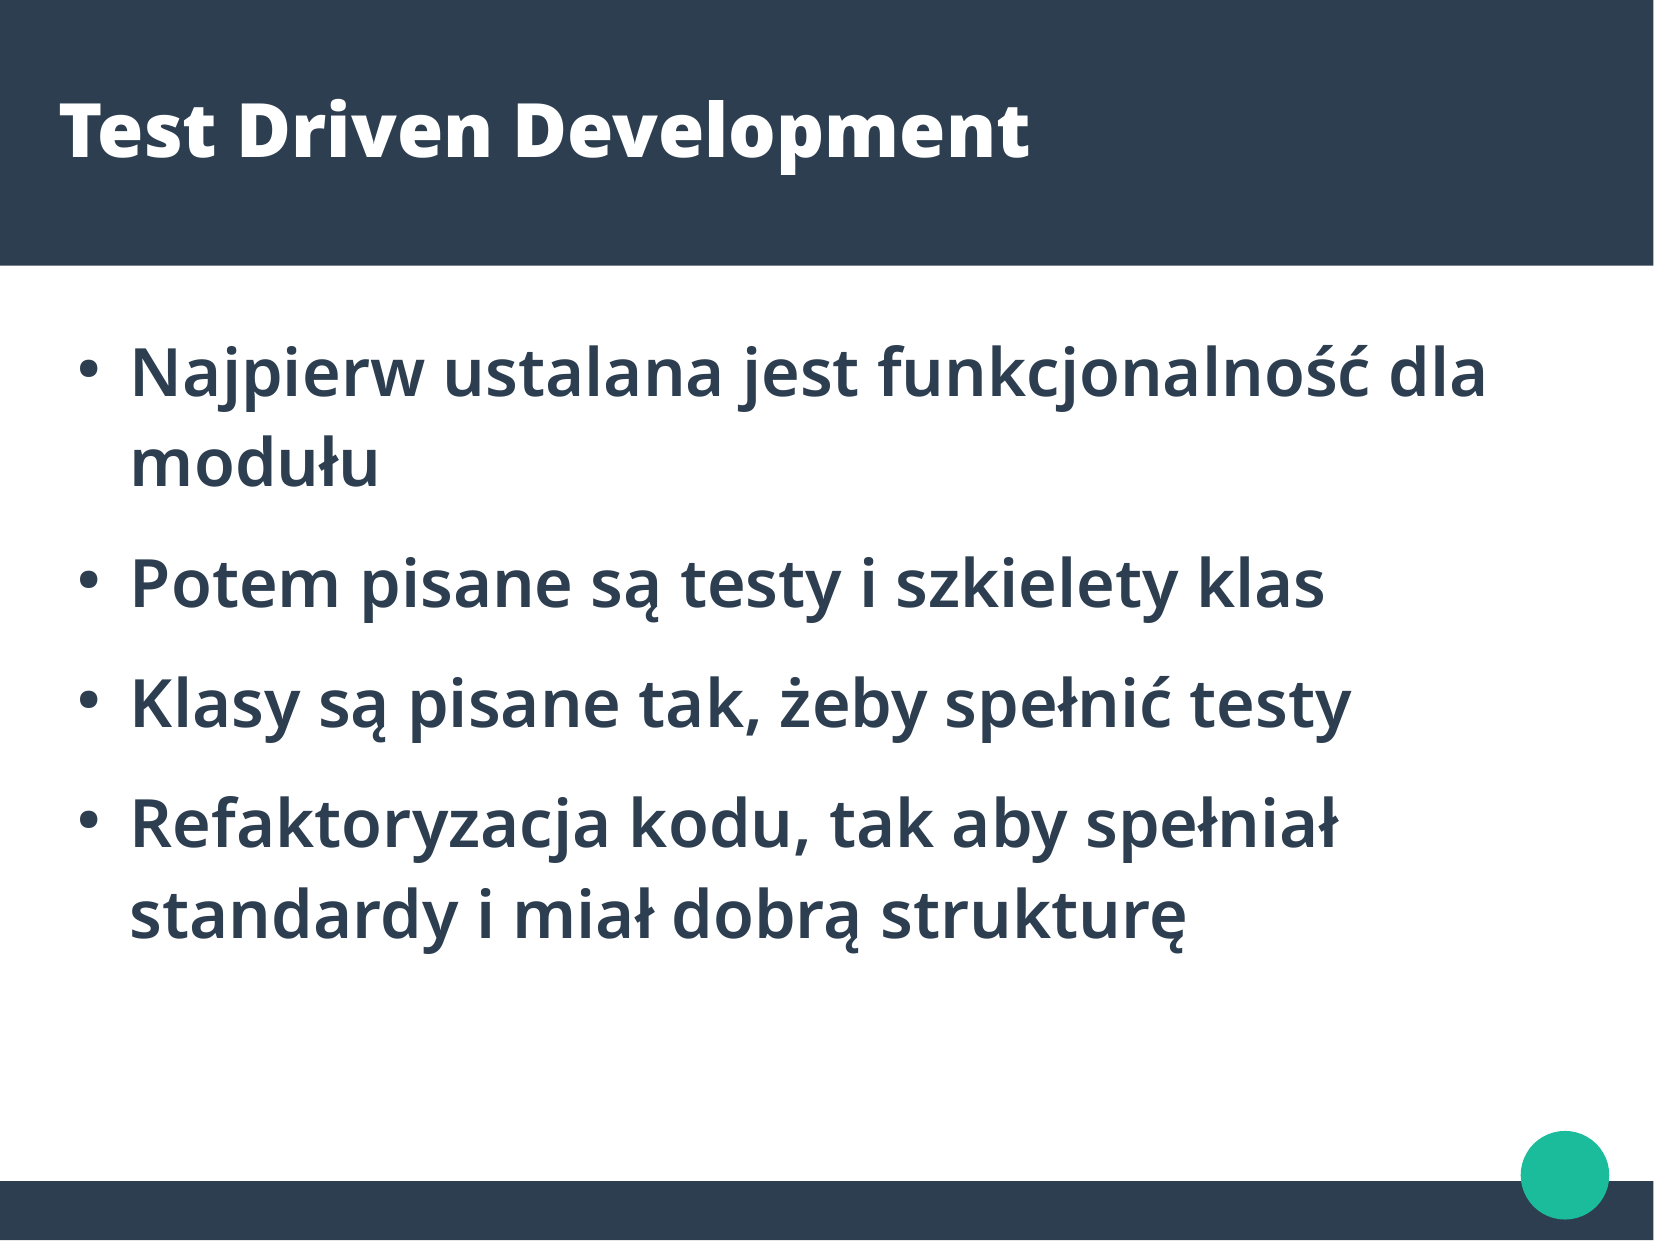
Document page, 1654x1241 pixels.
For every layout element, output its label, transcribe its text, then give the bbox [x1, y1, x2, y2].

list Najpierw ustalana jest funkcjonalność dla modułu Potem pisane są testy i szkielety klas Klasy są pisane tak, żeby spełnić testy Refaktoryzacja kodu, tak aby spełniał standardy i miał dobrą strukturę [59, 324, 1595, 1152]
title Test Driven Development [59, 49, 1595, 207]
